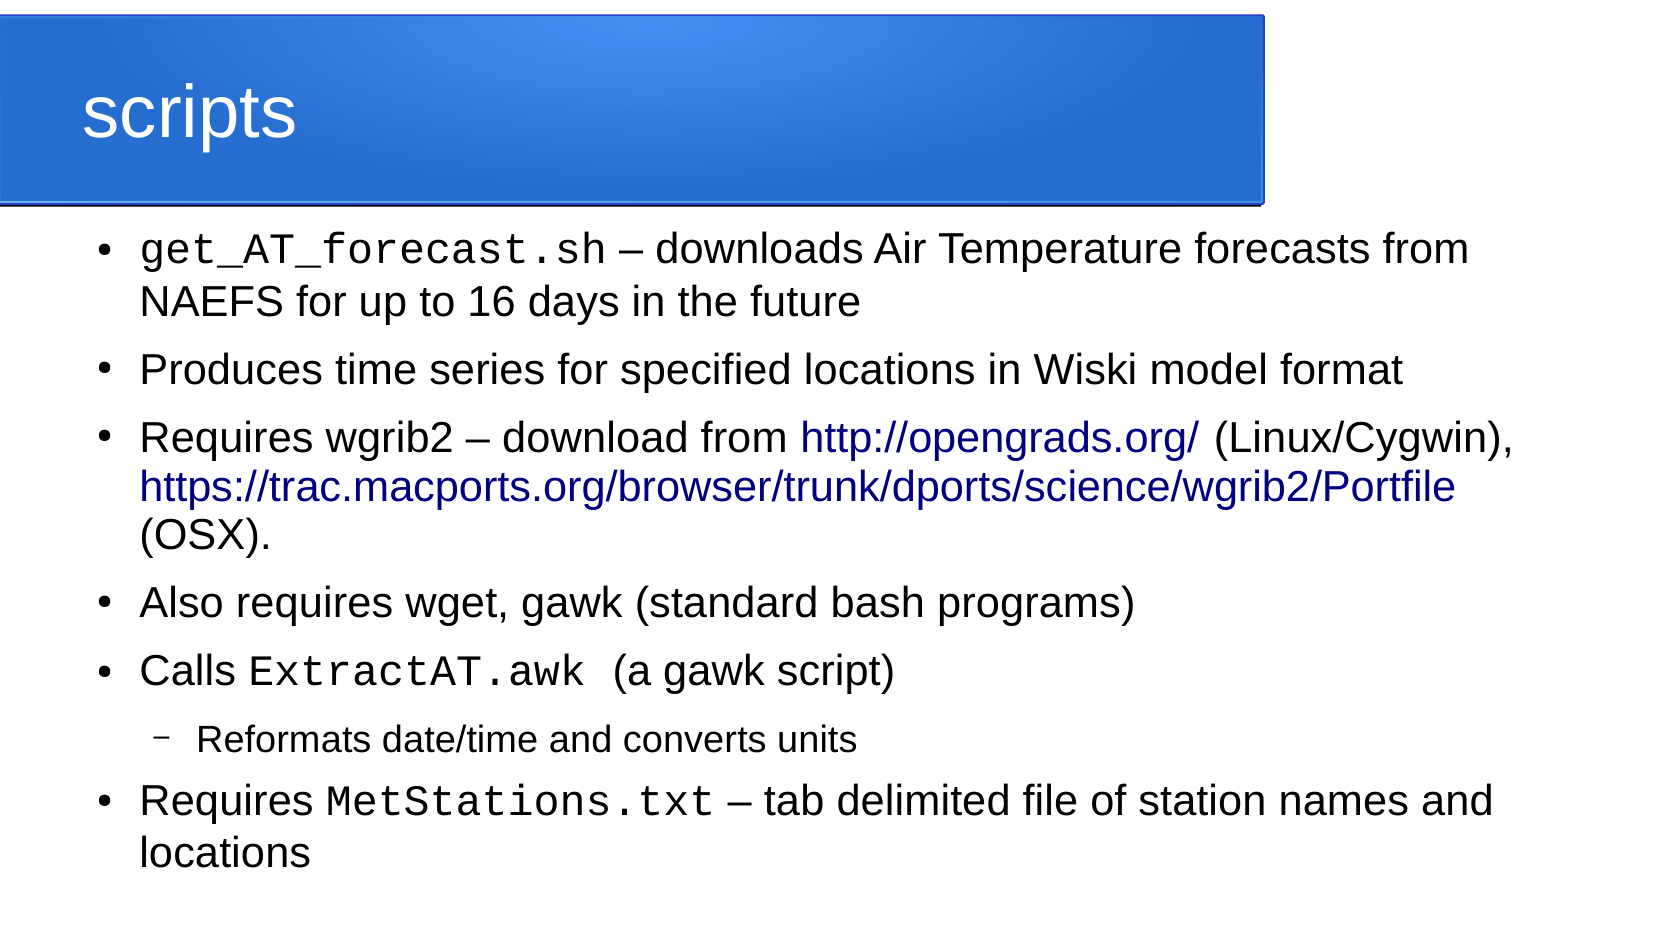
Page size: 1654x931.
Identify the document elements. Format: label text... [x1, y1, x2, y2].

list get_AT_forecast.sh – downloads Air Temperature forecasts from NAEFS for up to 16 days in the future Produces time series for specified locations in Wiski model format Requires wgrib2 – download from http://opengrads.org/ (Linux/Cygwin), https://trac.macports.org/browser/trunk/dports/science/wgrib2/Portfile (OSX). Also requires wget, gawk (standard bash programs) Calls ExtractAT.awk (a gawk script) Reformats date/time and converts units Requires MetStations.txt – tab delimited file of station names and locations [82, 224, 1571, 886]
title scripts [82, 35, 1235, 189]
